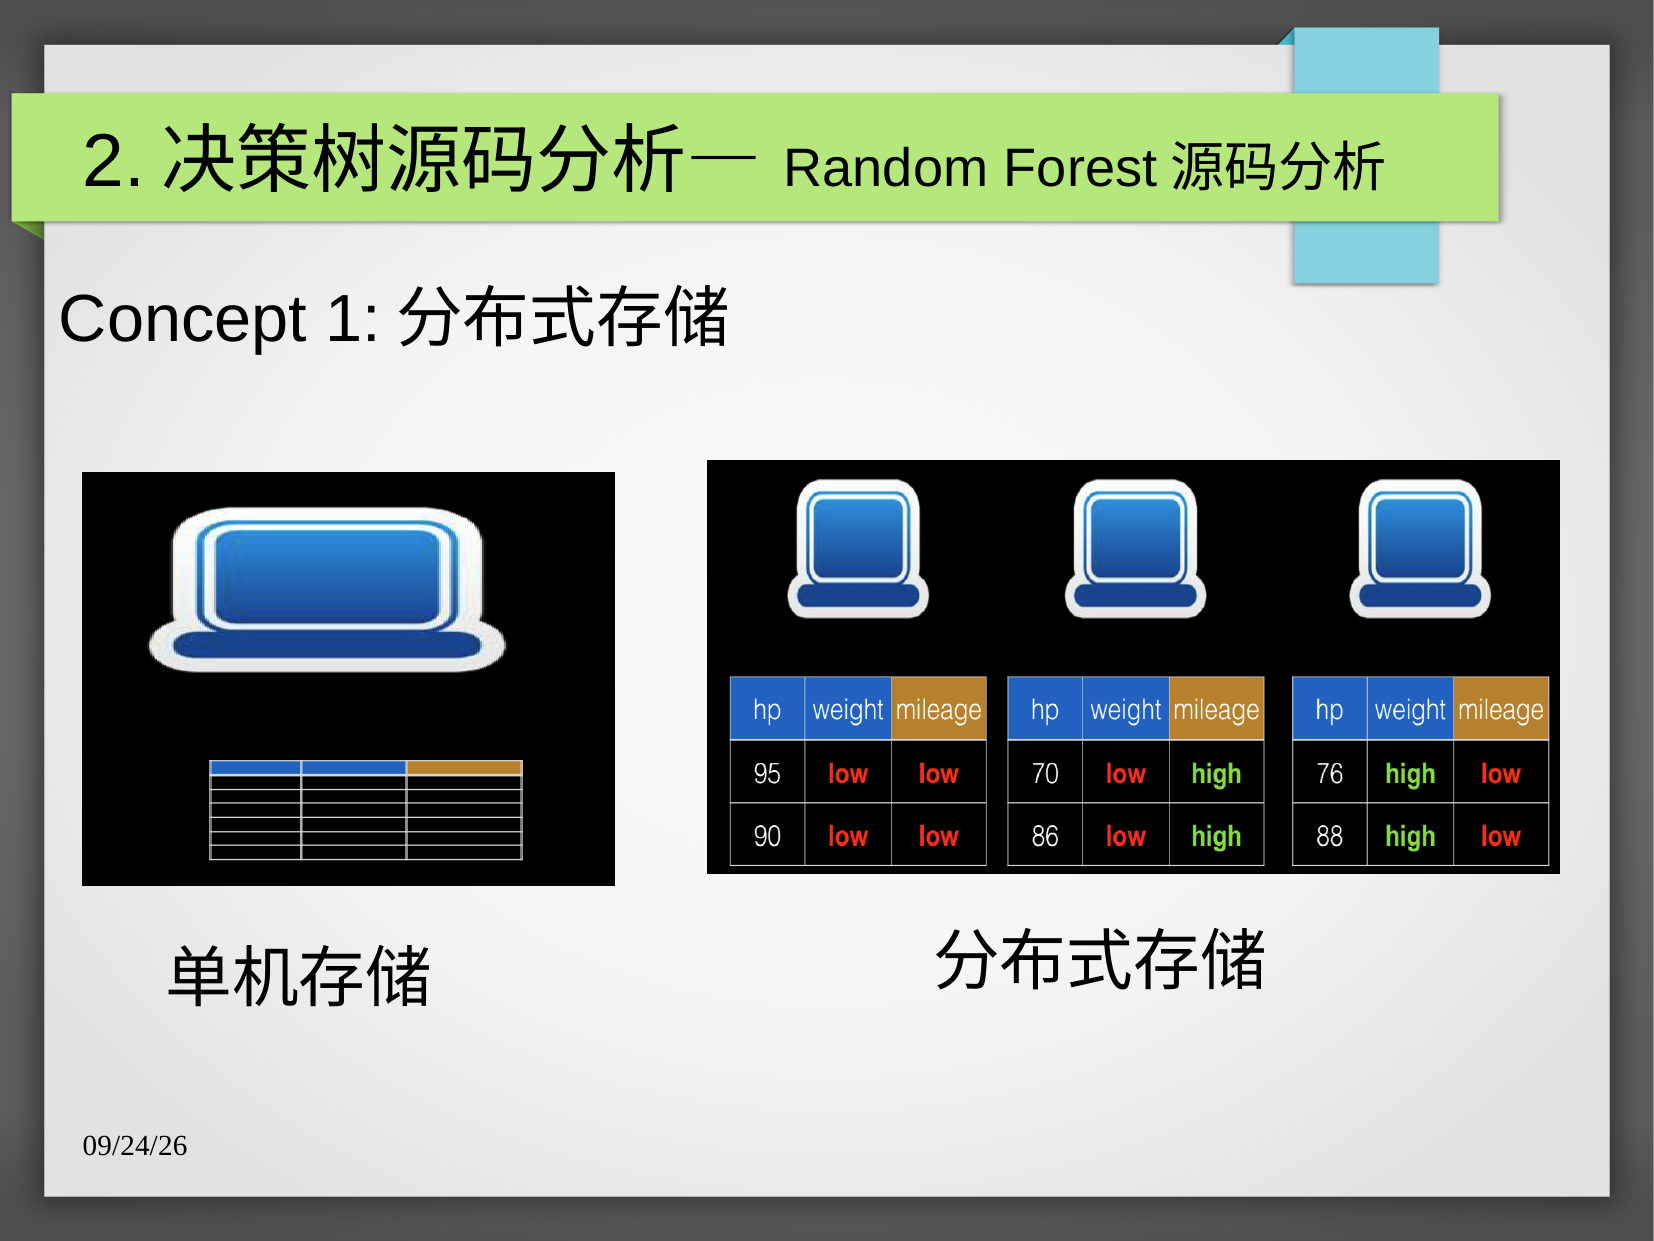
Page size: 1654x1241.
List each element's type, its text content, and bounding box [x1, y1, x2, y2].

title 2.决策树源码分析—Random Forest源码分析 [82, 94, 1406, 213]
text_box 分布式存储 [933, 911, 1323, 1000]
text_box 单机存储 [165, 928, 497, 1016]
picture [0, 0, 1654, 1241]
subtitle Concept 1:分布式存储 [59, 259, 1548, 440]
